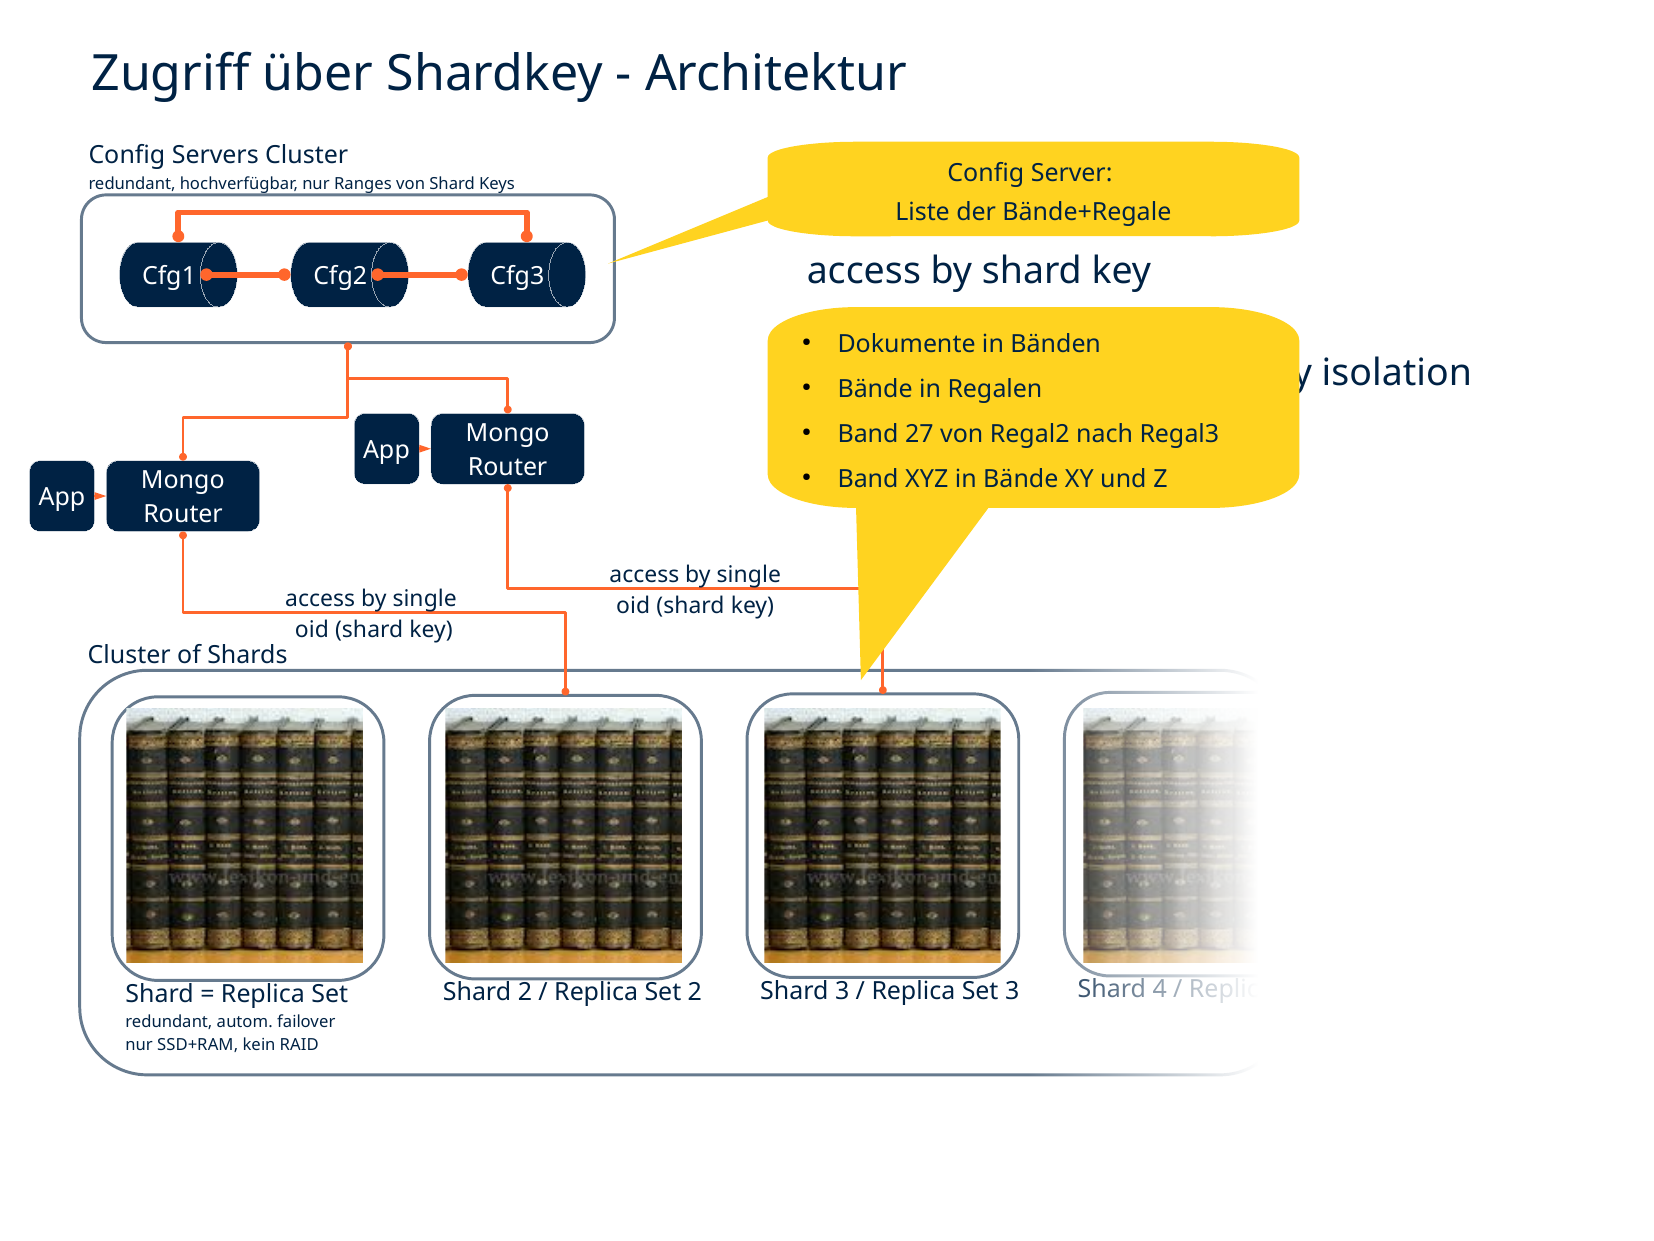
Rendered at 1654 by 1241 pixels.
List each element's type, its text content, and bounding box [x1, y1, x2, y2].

text_box Mongo Router [106, 460, 260, 532]
text_box Shard 3 / Replica Set 3 [747, 693, 1019, 978]
text_box App [354, 413, 420, 485]
text_box Config Servers Cluster redundant, hochverfügbar, nur Ranges von Shard Keys [81, 194, 615, 343]
picture [126, 708, 363, 963]
text_box App [29, 460, 95, 532]
text_box Dokumente in Bänden Bände in Regalen Band 27 von Regal2 nach Regal3 Band XYZ in Bände XY und Z [767, 307, 1300, 681]
text_box Mongo Router [430, 413, 585, 485]
picture [764, 708, 1001, 963]
picture [445, 708, 682, 963]
text_box Cluster of Shards [79, 670, 1027, 1075]
text_box Config Server: Liste der Bände+Regale [608, 141, 1300, 264]
text_box [1027, 555, 1382, 1087]
text_box access by shard key => sog. query locality - query isolation [792, 236, 1467, 432]
text_box Zugriff über Shardkey - Architektur [76, 29, 877, 131]
